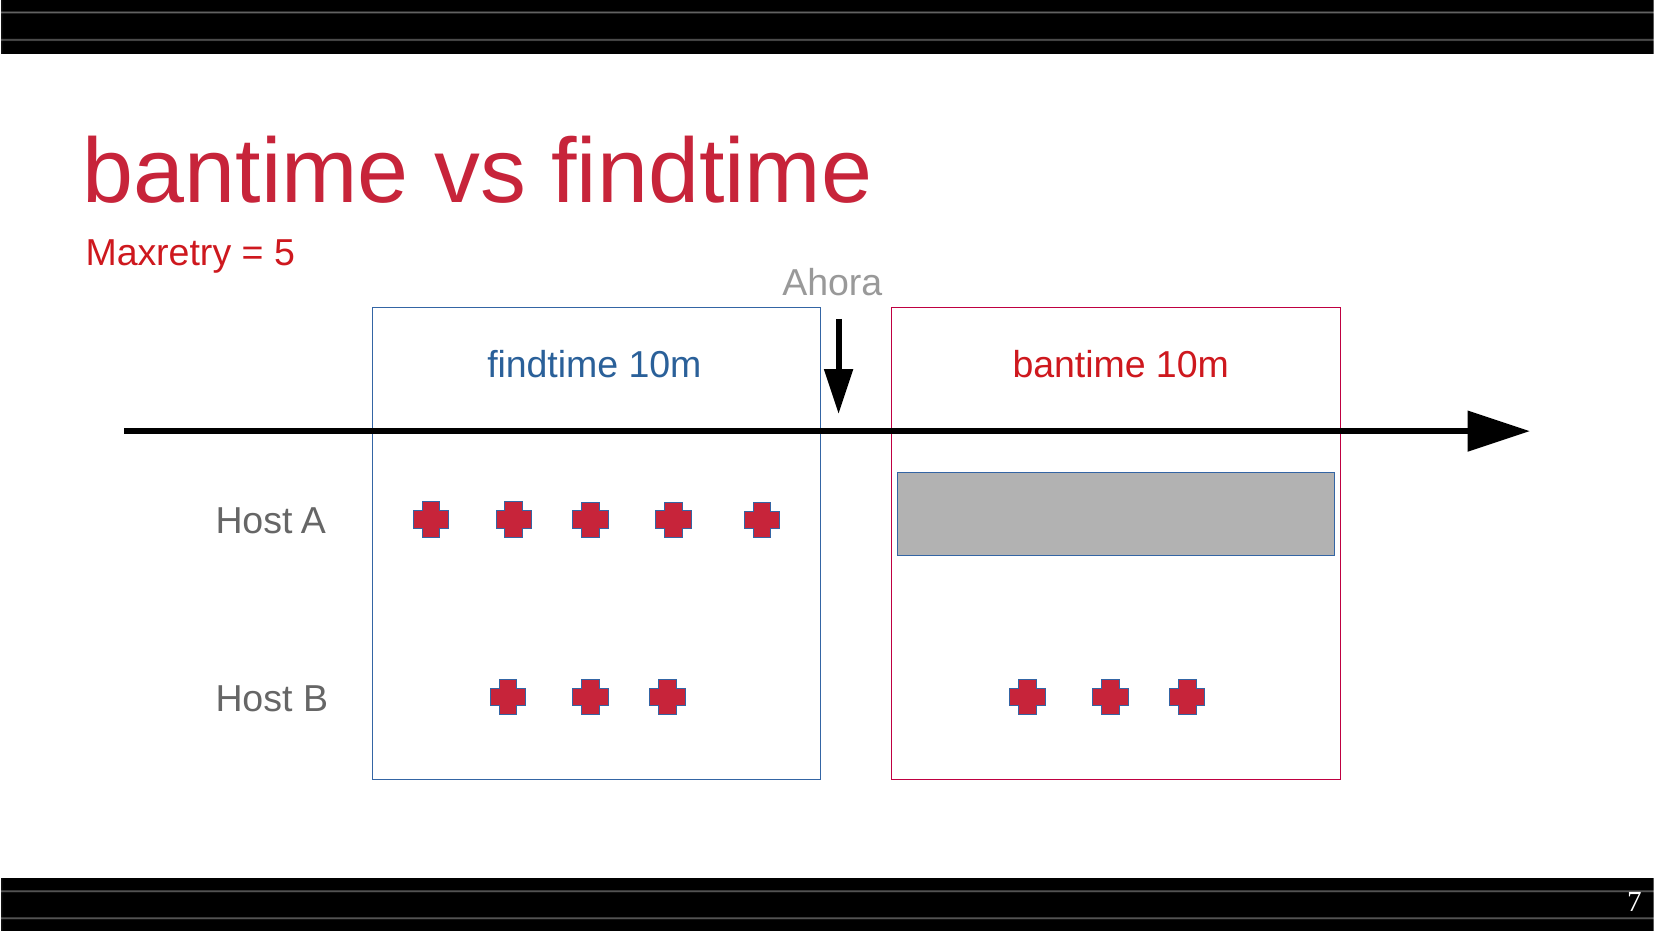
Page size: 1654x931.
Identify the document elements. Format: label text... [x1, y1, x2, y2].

text_box [372, 307, 821, 428]
text_box Host A [200, 492, 341, 550]
text_box Maxretry = 5 [70, 224, 311, 282]
picture [1, 0, 1654, 54]
text_box Host B [200, 669, 343, 727]
text_box findtime 10m [472, 336, 717, 394]
text_box bantime 10m [998, 336, 1244, 394]
picture [1, 878, 1654, 931]
text_box [891, 307, 1341, 428]
text_box [891, 434, 1341, 780]
title bantime vs findtime [82, 92, 1571, 249]
text_box [372, 434, 821, 780]
text_box Ahora [767, 253, 898, 311]
